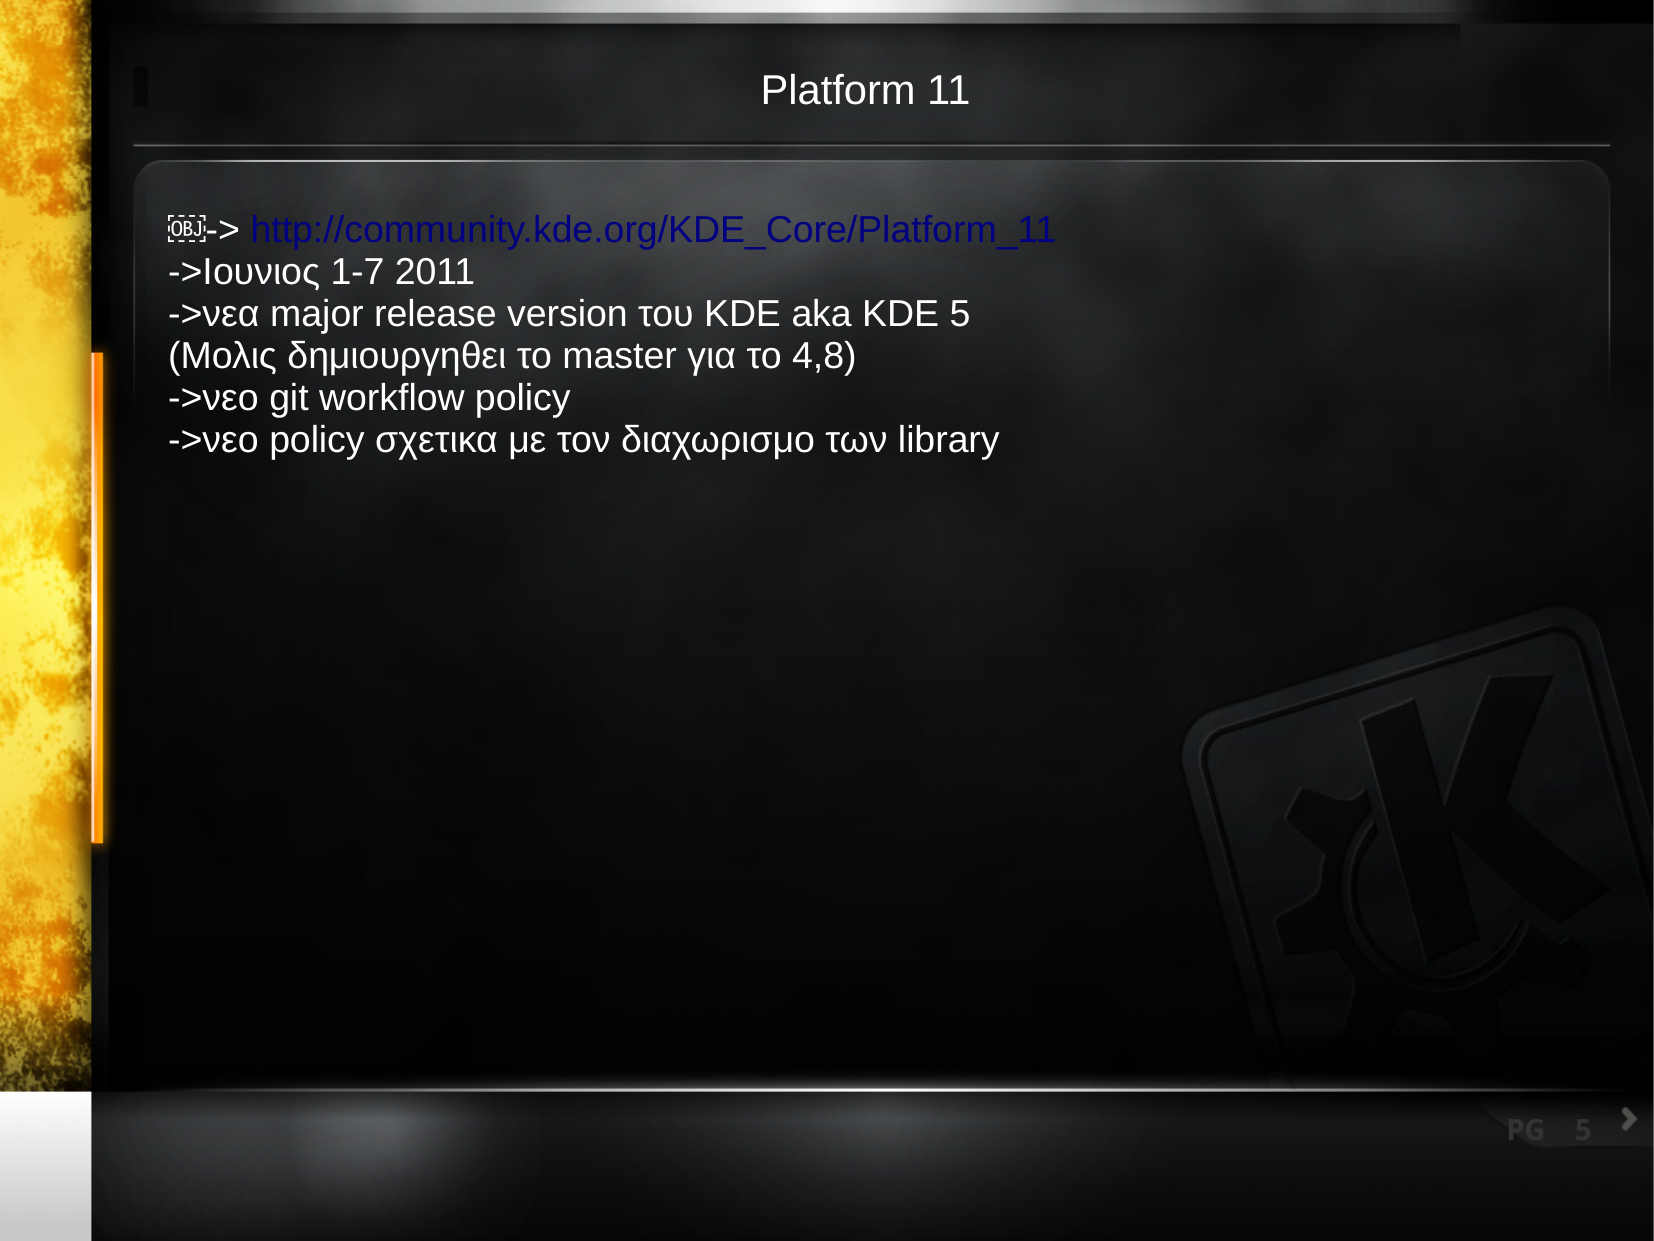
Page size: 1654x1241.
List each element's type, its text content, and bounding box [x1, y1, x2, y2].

subtitle ￼-> http://community.kde.org/KDE_Core/Platform_11 ->Ιουνιος 1-7 2011 ->νεα major release version του KDE aka KDE 5 (Μολις δημιουργηθει το master για το 4,8) ->νεο git workflow policy ->νεο policy σχετικα με τον διαχωρισμο των library [153, 200, 1589, 1040]
picture [0, 0, 1654, 1241]
title Platform 11 [153, 59, 1589, 119]
